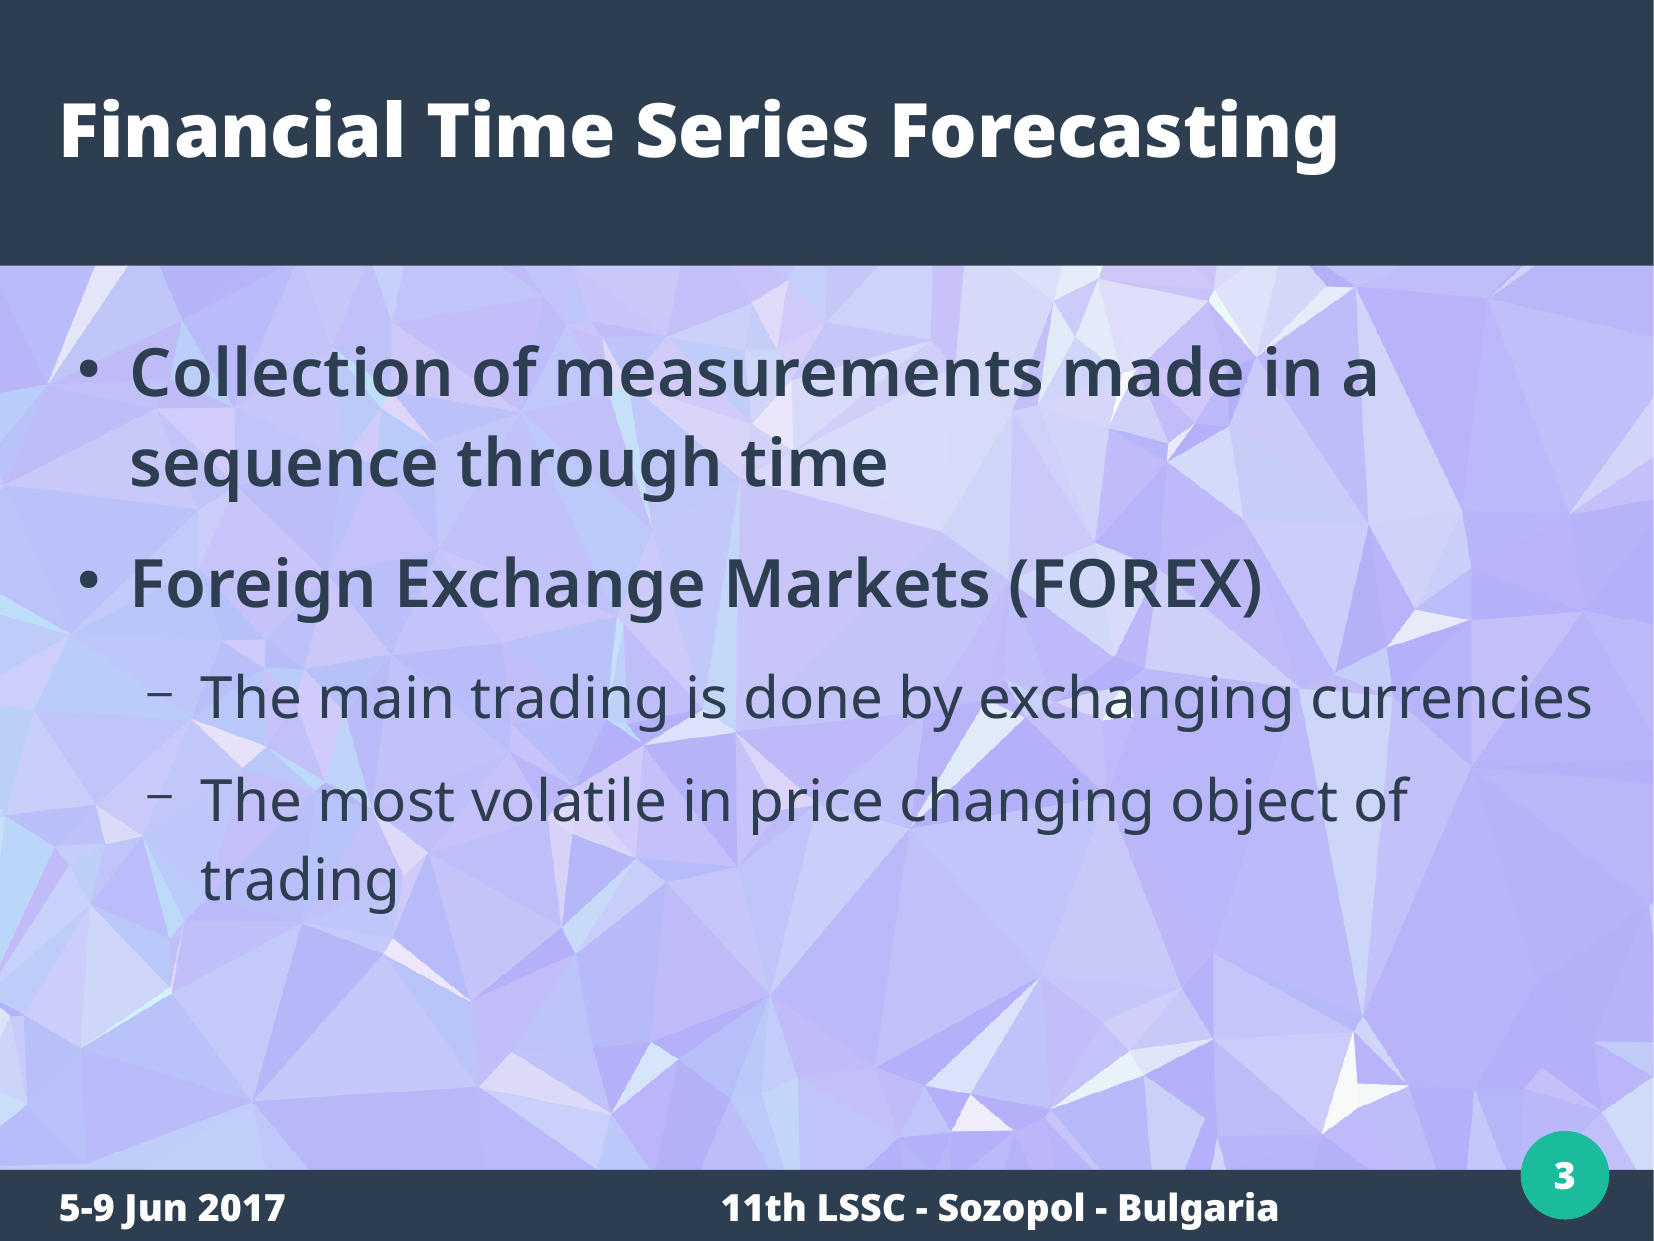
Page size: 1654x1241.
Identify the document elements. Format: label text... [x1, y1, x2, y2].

title Financial Time Series Forecasting [59, 49, 1595, 207]
picture [0, 266, 1654, 1169]
list Collection of measurements made in a sequence through time Foreign Exchange Markets (FOREX) The main trading is done by exchanging currencies The most volatile in price changing object of trading [59, 324, 1595, 1152]
